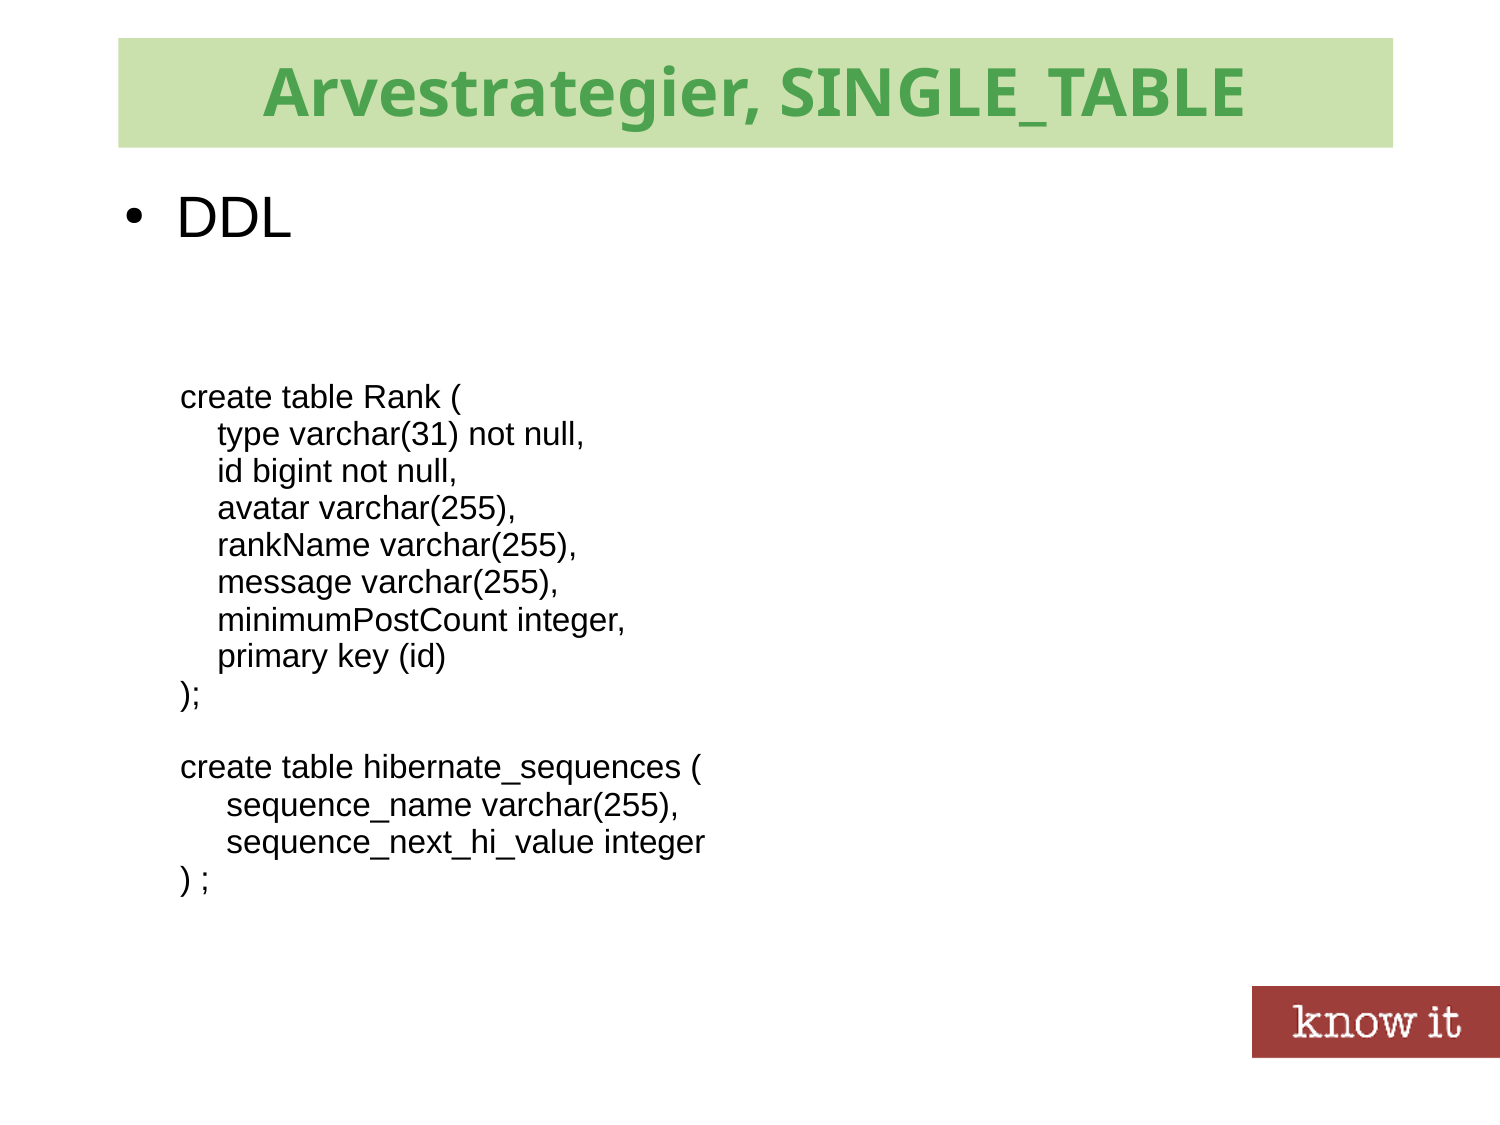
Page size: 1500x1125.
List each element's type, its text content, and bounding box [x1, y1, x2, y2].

picture [1252, 986, 1500, 1058]
text_box create table Rank ( type varchar(31) not null, id bigint not null, avatar varchar(255), rankName varchar(255), message varchar(255), minimumPostCount integer, primary key (id) ); create table hibernate_sequences ( sequence_name varchar(255), sequence_next_hi_value integer ) ; [128, 371, 1371, 894]
list DDL [105, 184, 1365, 250]
text_box Arvestrategier, SINGLE_TABLE [118, 38, 1394, 148]
